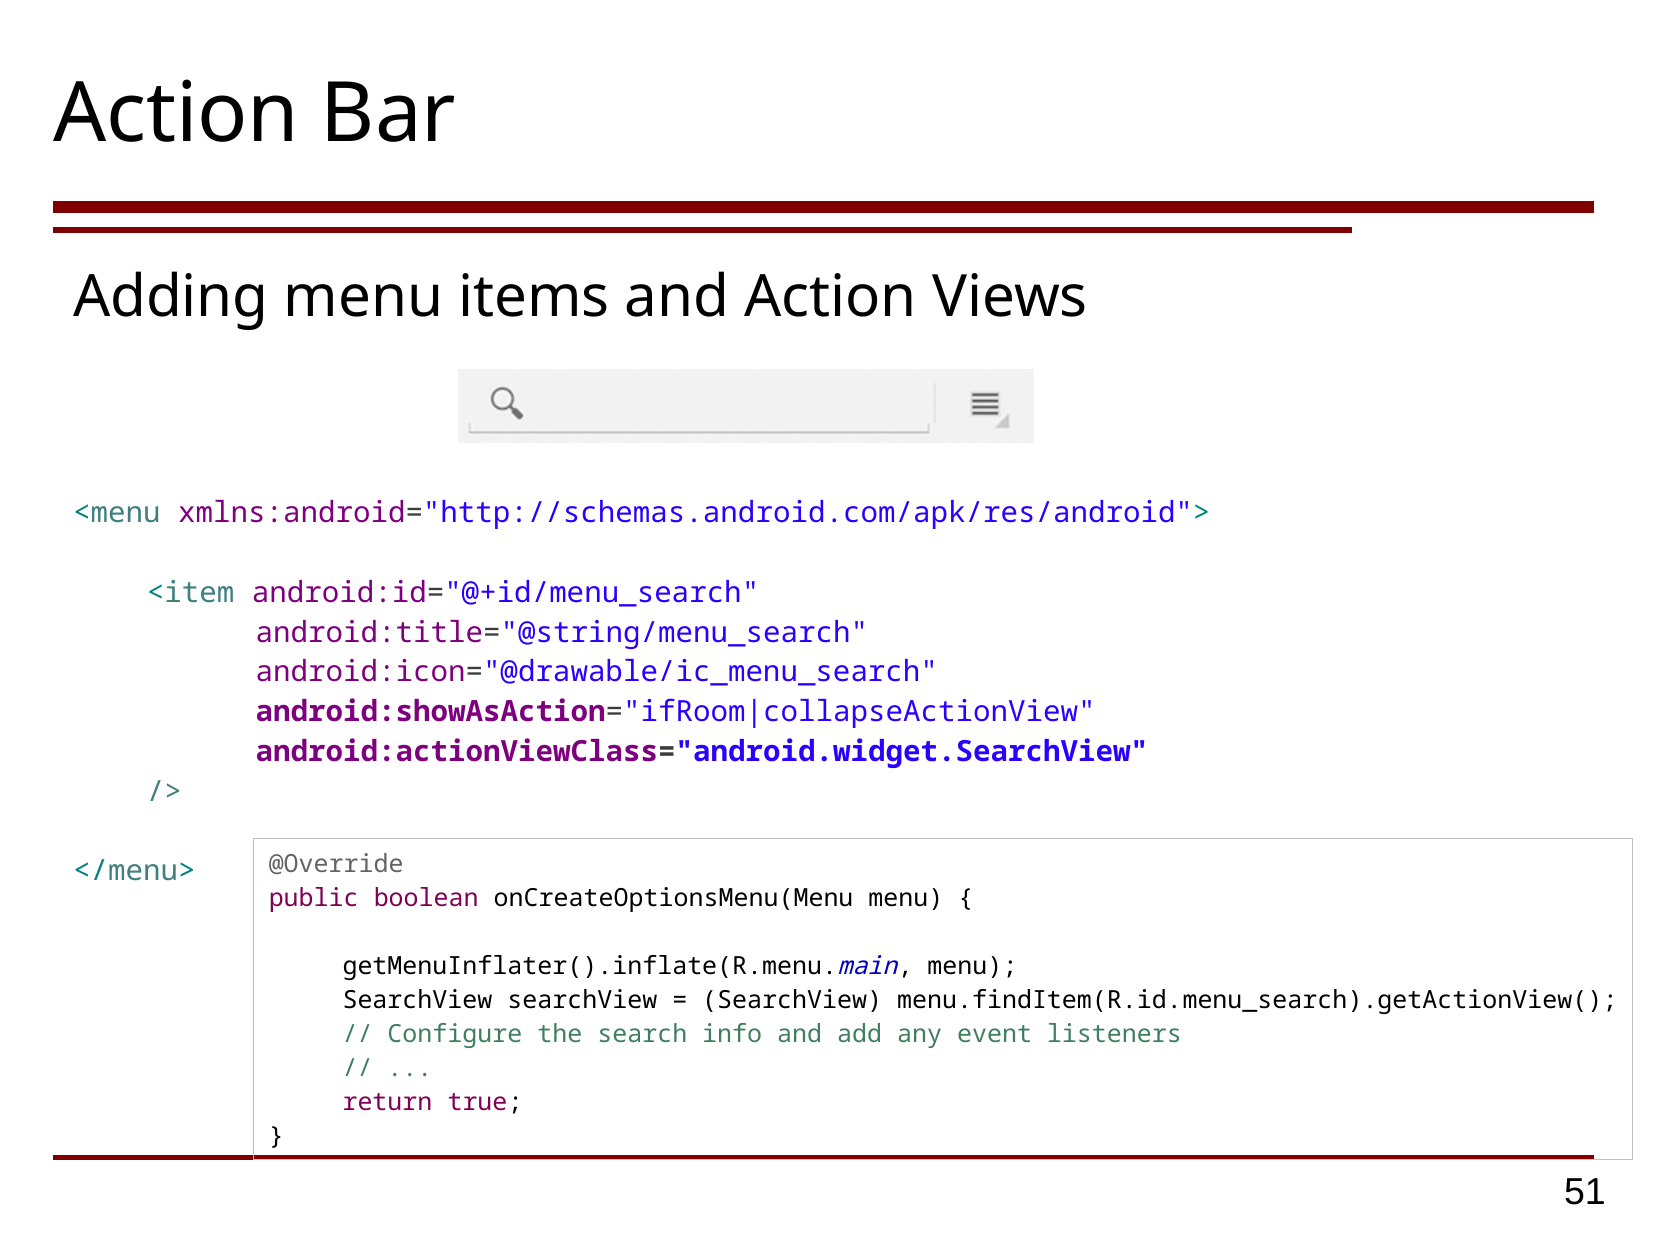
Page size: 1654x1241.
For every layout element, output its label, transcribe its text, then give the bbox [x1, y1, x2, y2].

picture [458, 369, 1034, 443]
subtitle Action Bar [53, 48, 1542, 172]
text_box Adding menu items and Action Views <menu xmlns:android="http://schemas.android.com/apk/res/android"> <item android:id="@+id/menu_search" android:title="@string/menu_search" android:icon="@drawable/ic_menu_search" android:showAsAction="ifRoom|collapseActionView" android:actionViewClass="android.widget.SearchView" /> </menu> [254, 1135, 1588, 1159]
text_box @Override public boolean onCreateOptionsMenu(Menu menu) { getMenuInflater().inflate(R.menu.main, menu); SearchView searchView = (SearchView) menu.findItem(R.id.menu_search).getActionView(); // Configure the search info and add any event listeners // ... return true; } [253, 838, 1632, 1135]
text_box <número> [35, 1163, 1654, 1221]
text_box Adding menu items and Action Views <menu xmlns:android="http://schemas.android.com/apk/res/android"> <item android:id="@+id/menu_search" android:title="@string/menu_search" android:icon="@drawable/ic_menu_search" android:showAsAction="ifRoom|collapseActionView" android:actionViewClass="android.widget.SearchView" /> </menu> [58, 246, 1588, 1205]
